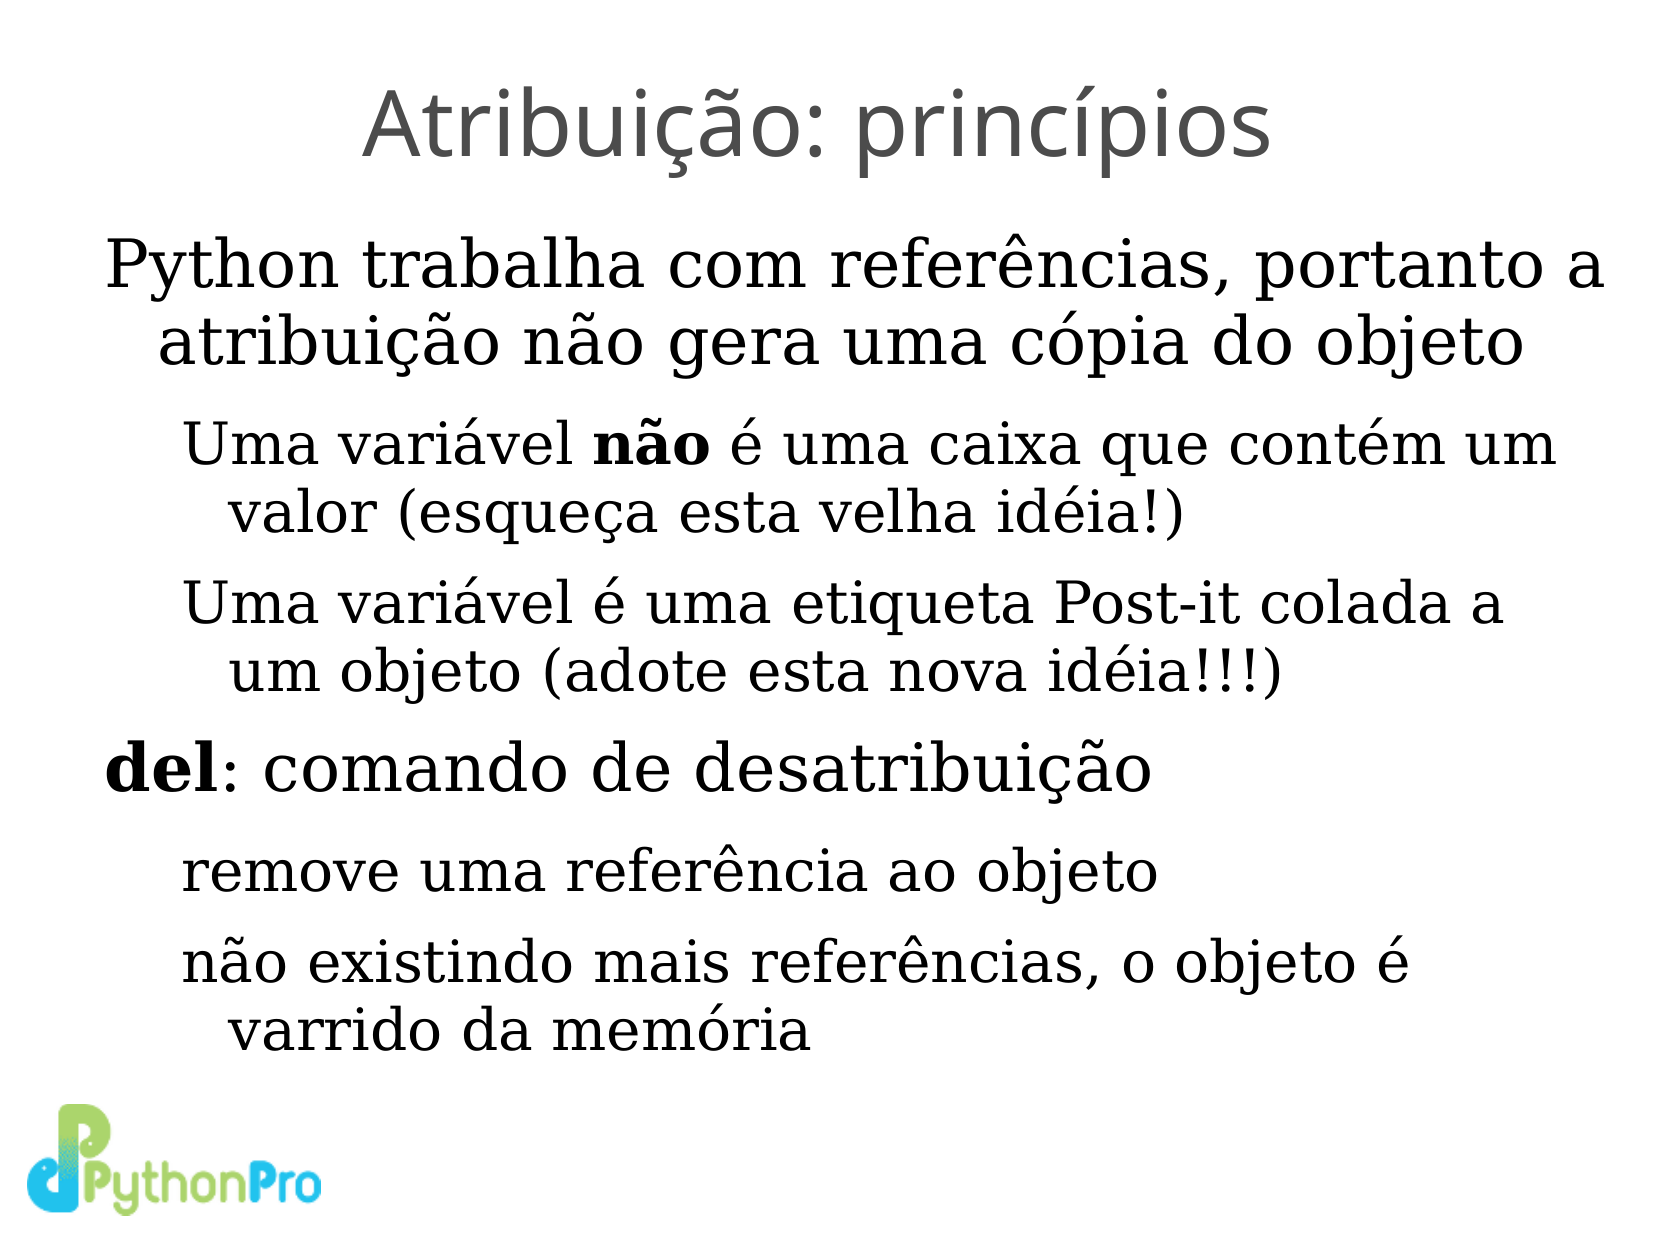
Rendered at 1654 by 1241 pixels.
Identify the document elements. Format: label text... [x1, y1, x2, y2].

title Atribuição: princípios [75, 17, 1564, 226]
list Python trabalha com referências, portanto a atribuição não gera uma cópia do objeto Uma variável não é uma caixa que contém um valor (esqueça esta velha idéia!) Uma variável é uma etiqueta Post-it colada a um objeto (adote esta nova idéia!!!) del: comando de desatribuição remove uma referência ao objeto não existindo mais referências, o objeto é varrido da memória [86, 225, 1613, 1088]
picture [27, 1104, 321, 1216]
